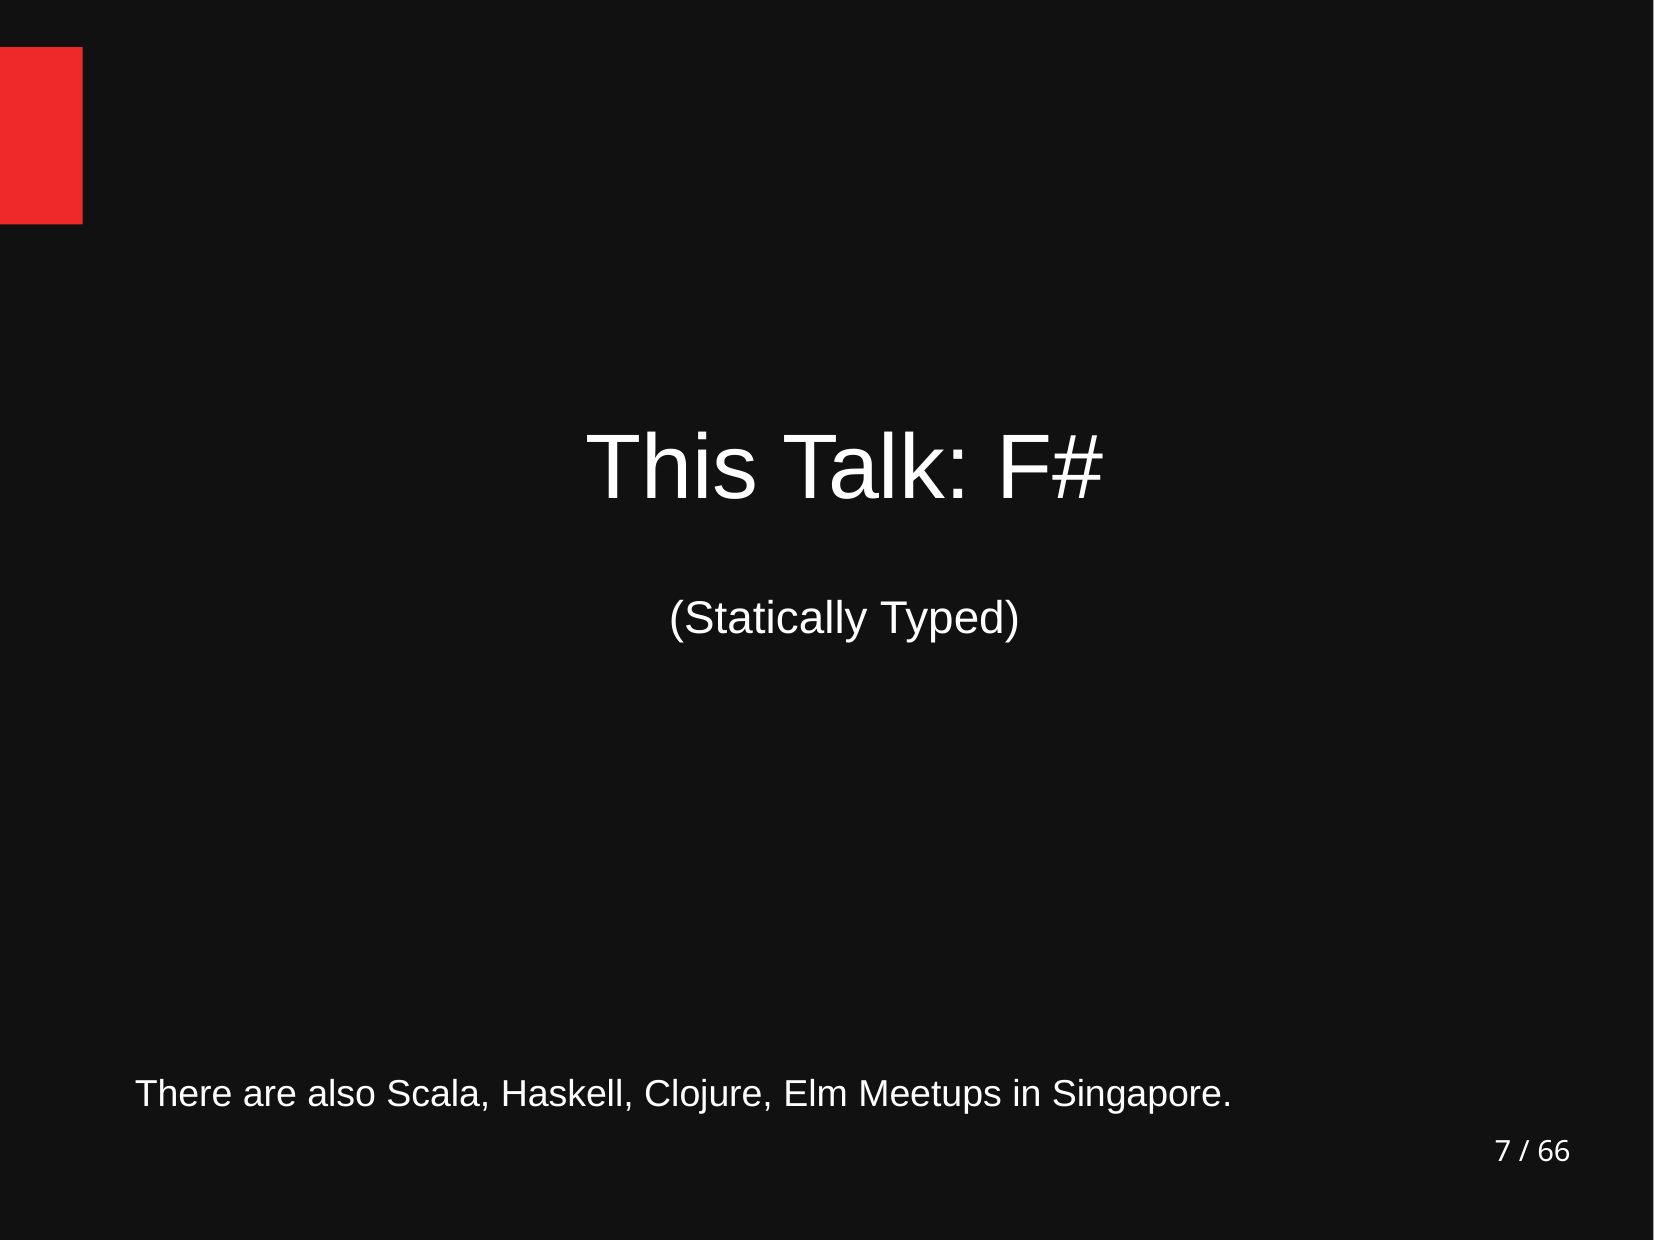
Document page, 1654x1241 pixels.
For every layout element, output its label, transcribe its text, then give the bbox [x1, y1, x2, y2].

text_box There are also Scala, Haskell, Clojure, Elm Meetups in Singapore. [120, 1065, 1248, 1122]
subtitle This Talk: F# (Statically Typed) [118, 49, 1571, 1010]
